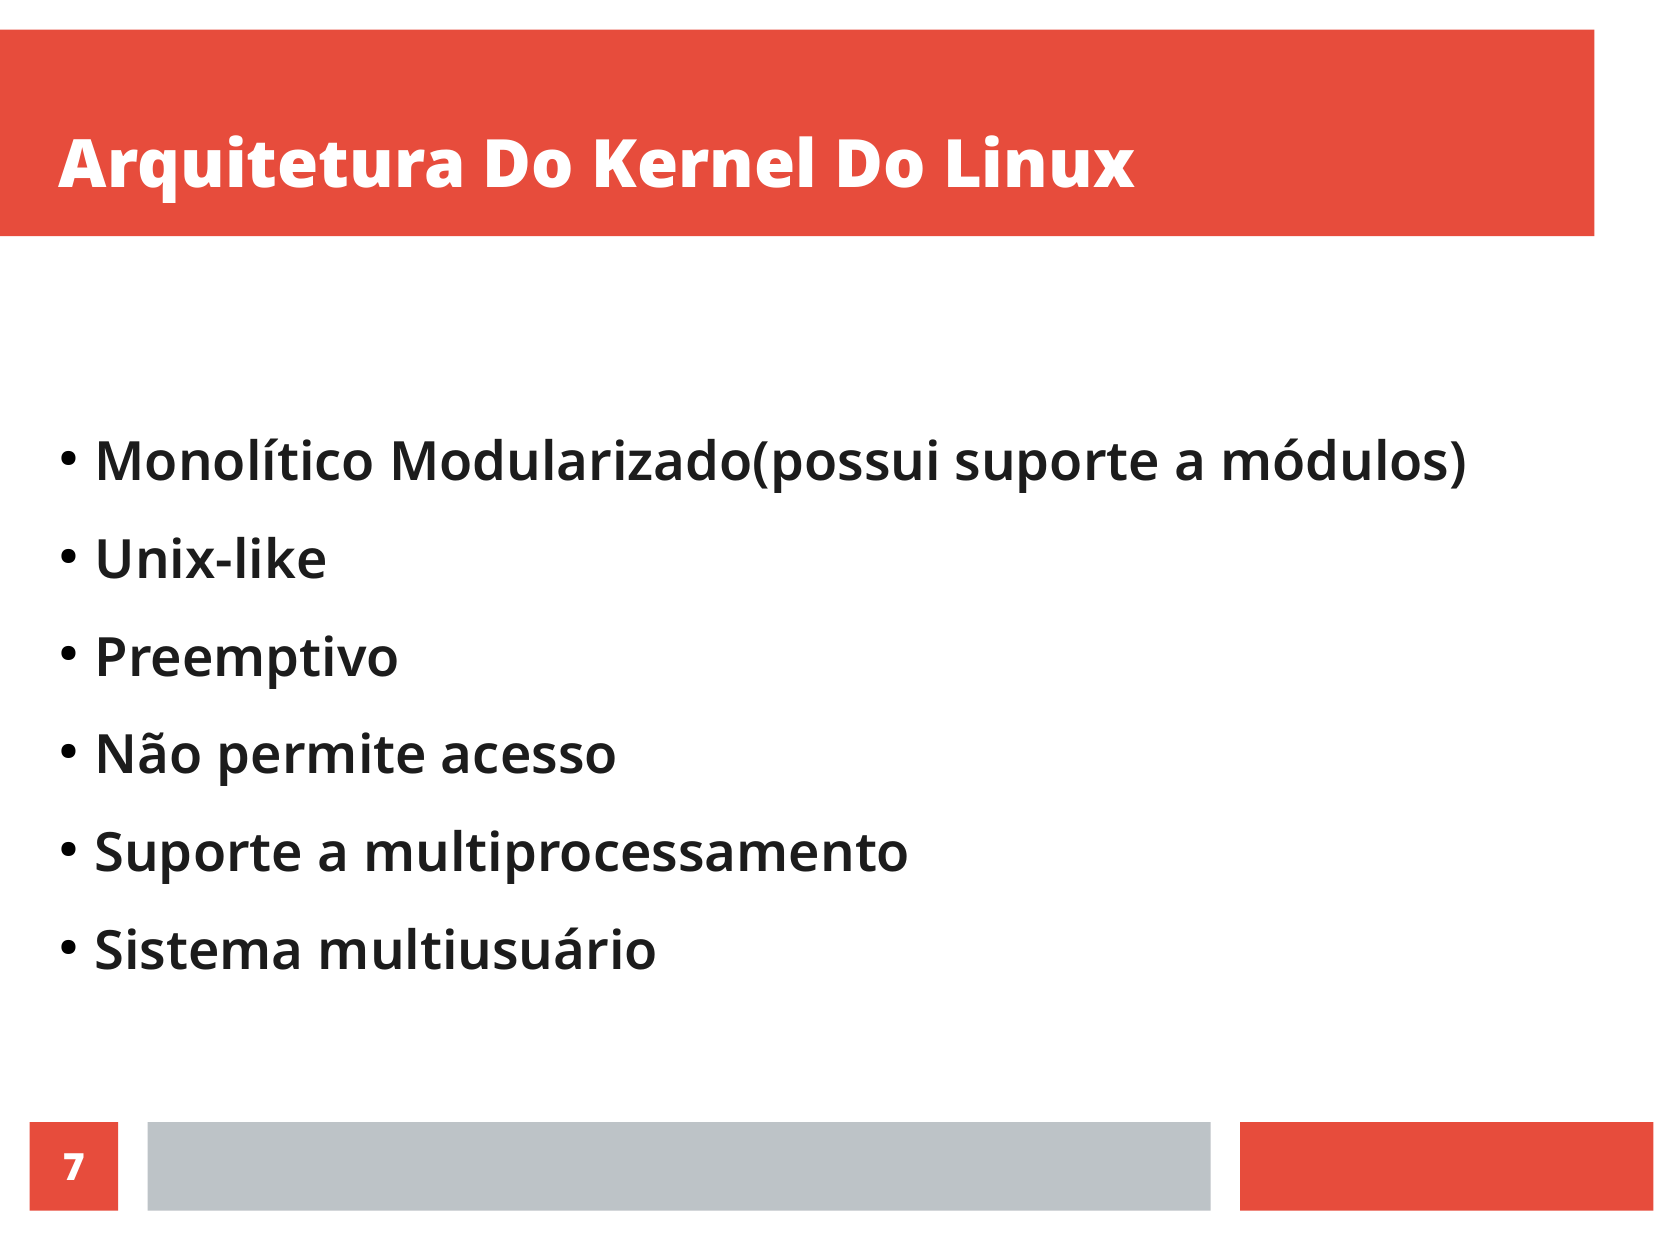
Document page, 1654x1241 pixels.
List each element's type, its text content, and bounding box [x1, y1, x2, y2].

list Monolítico Modularizado(possui suporte a módulos) Unix-like Preemptivo Não permite acesso Suporte a multiprocessamento Sistema multiusuário [59, 324, 1565, 1093]
title Arquitetura Do Kernel Do Linux [59, 59, 1595, 207]
